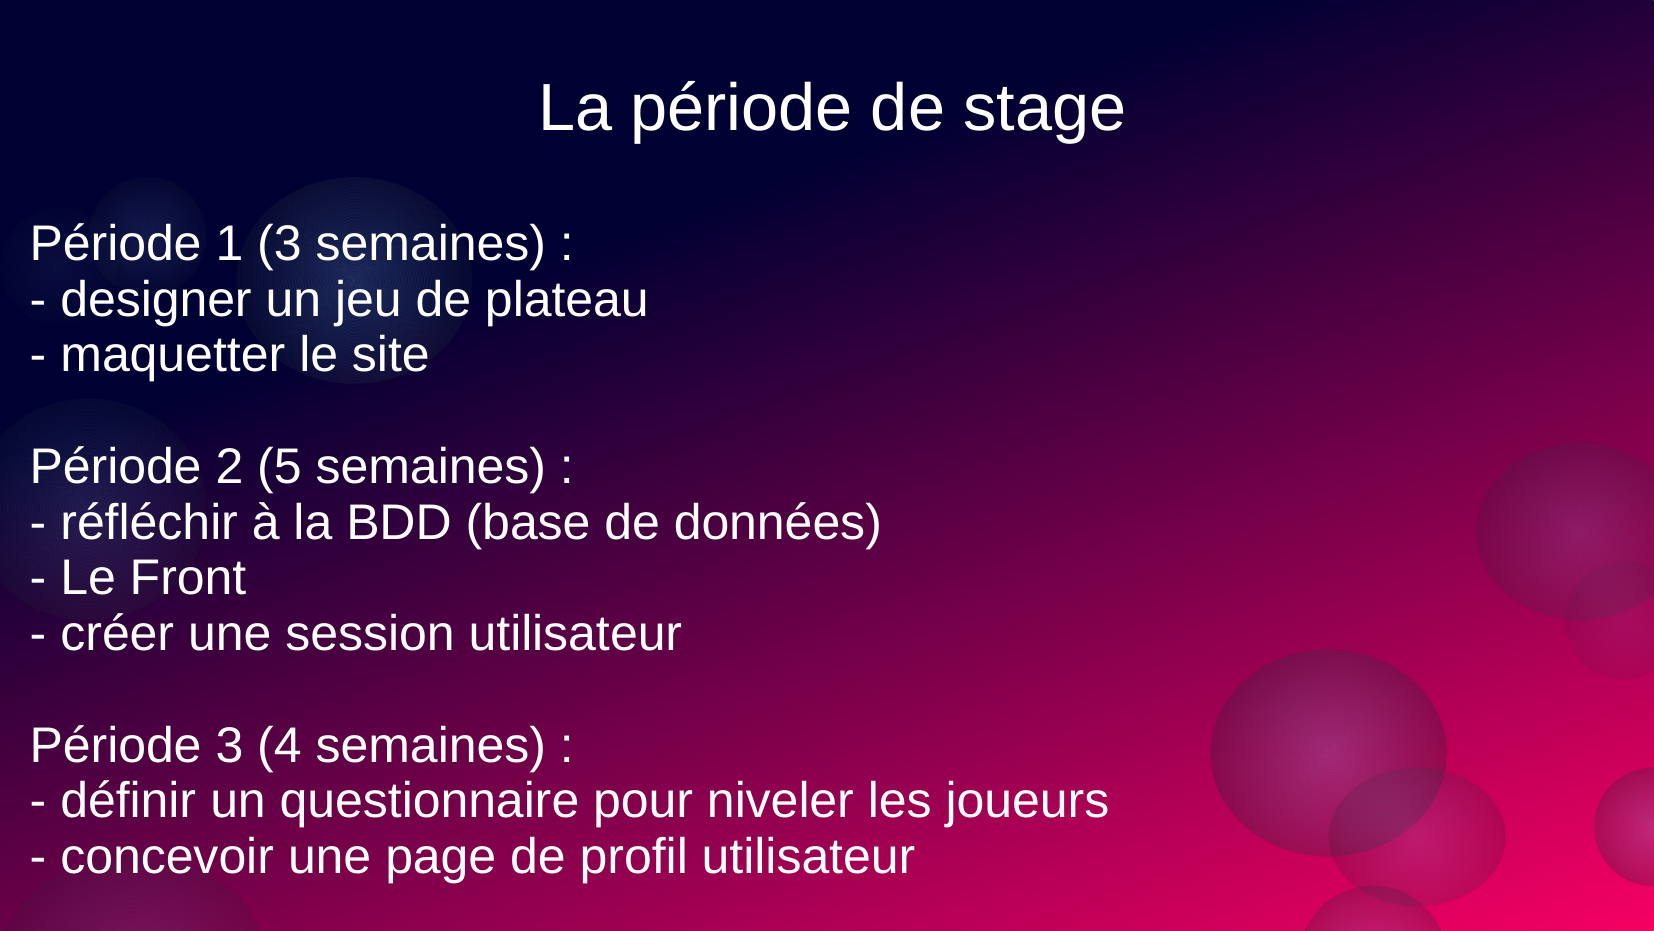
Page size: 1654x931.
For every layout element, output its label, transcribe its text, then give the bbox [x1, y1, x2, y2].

title La période de stage [88, 29, 1577, 185]
text_box Période 1 (3 semaines) : - designer un jeu de plateau - maquetter le site Période 2 (5 semaines) : - réfléchir à la BDD (base de données) - Le Front - créer une session utilisateur Période 3 (4 semaines) : - définir un questionnaire pour niveler les joueurs - concevoir une page de profil utilisateur [29, 215, 1625, 885]
